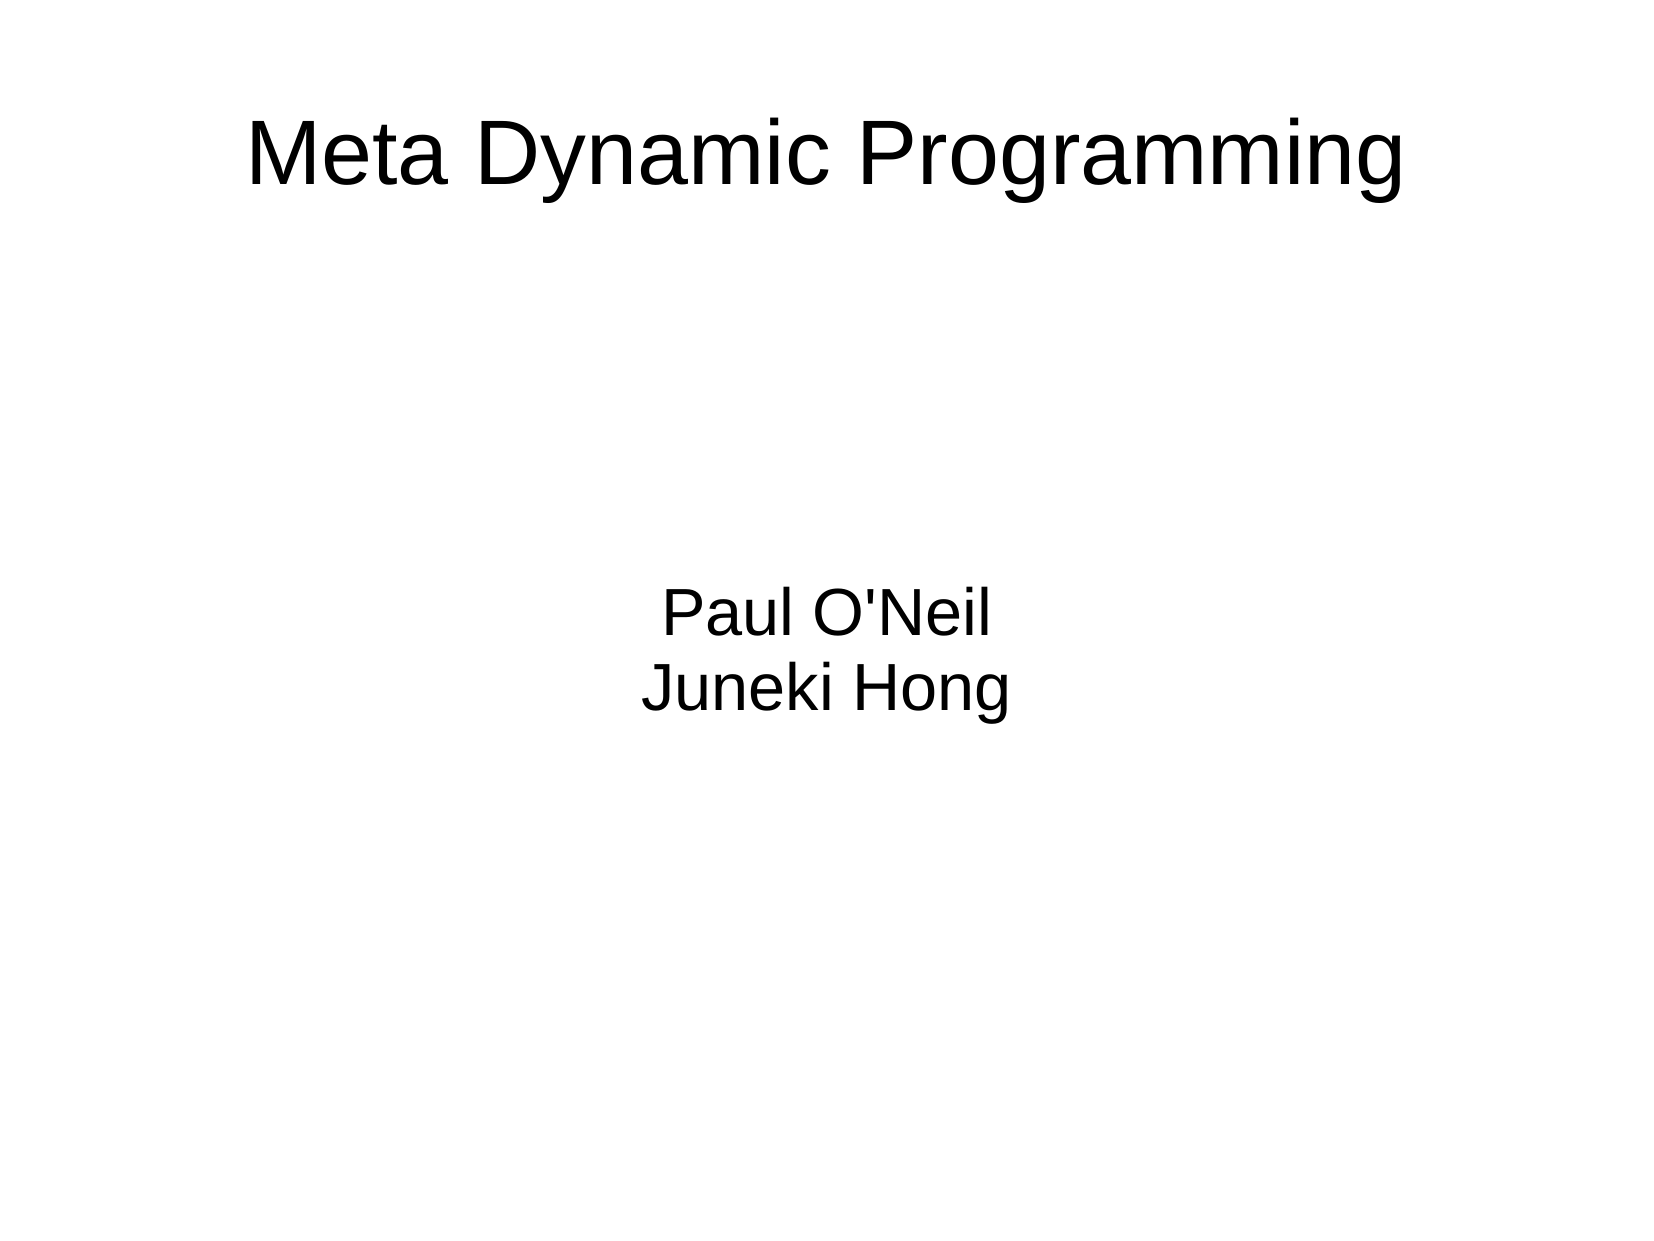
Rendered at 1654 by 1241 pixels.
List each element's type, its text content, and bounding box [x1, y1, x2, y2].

subtitle Paul O'Neil Juneki Hong [82, 290, 1571, 1010]
title Meta Dynamic Programming [82, 49, 1571, 257]
